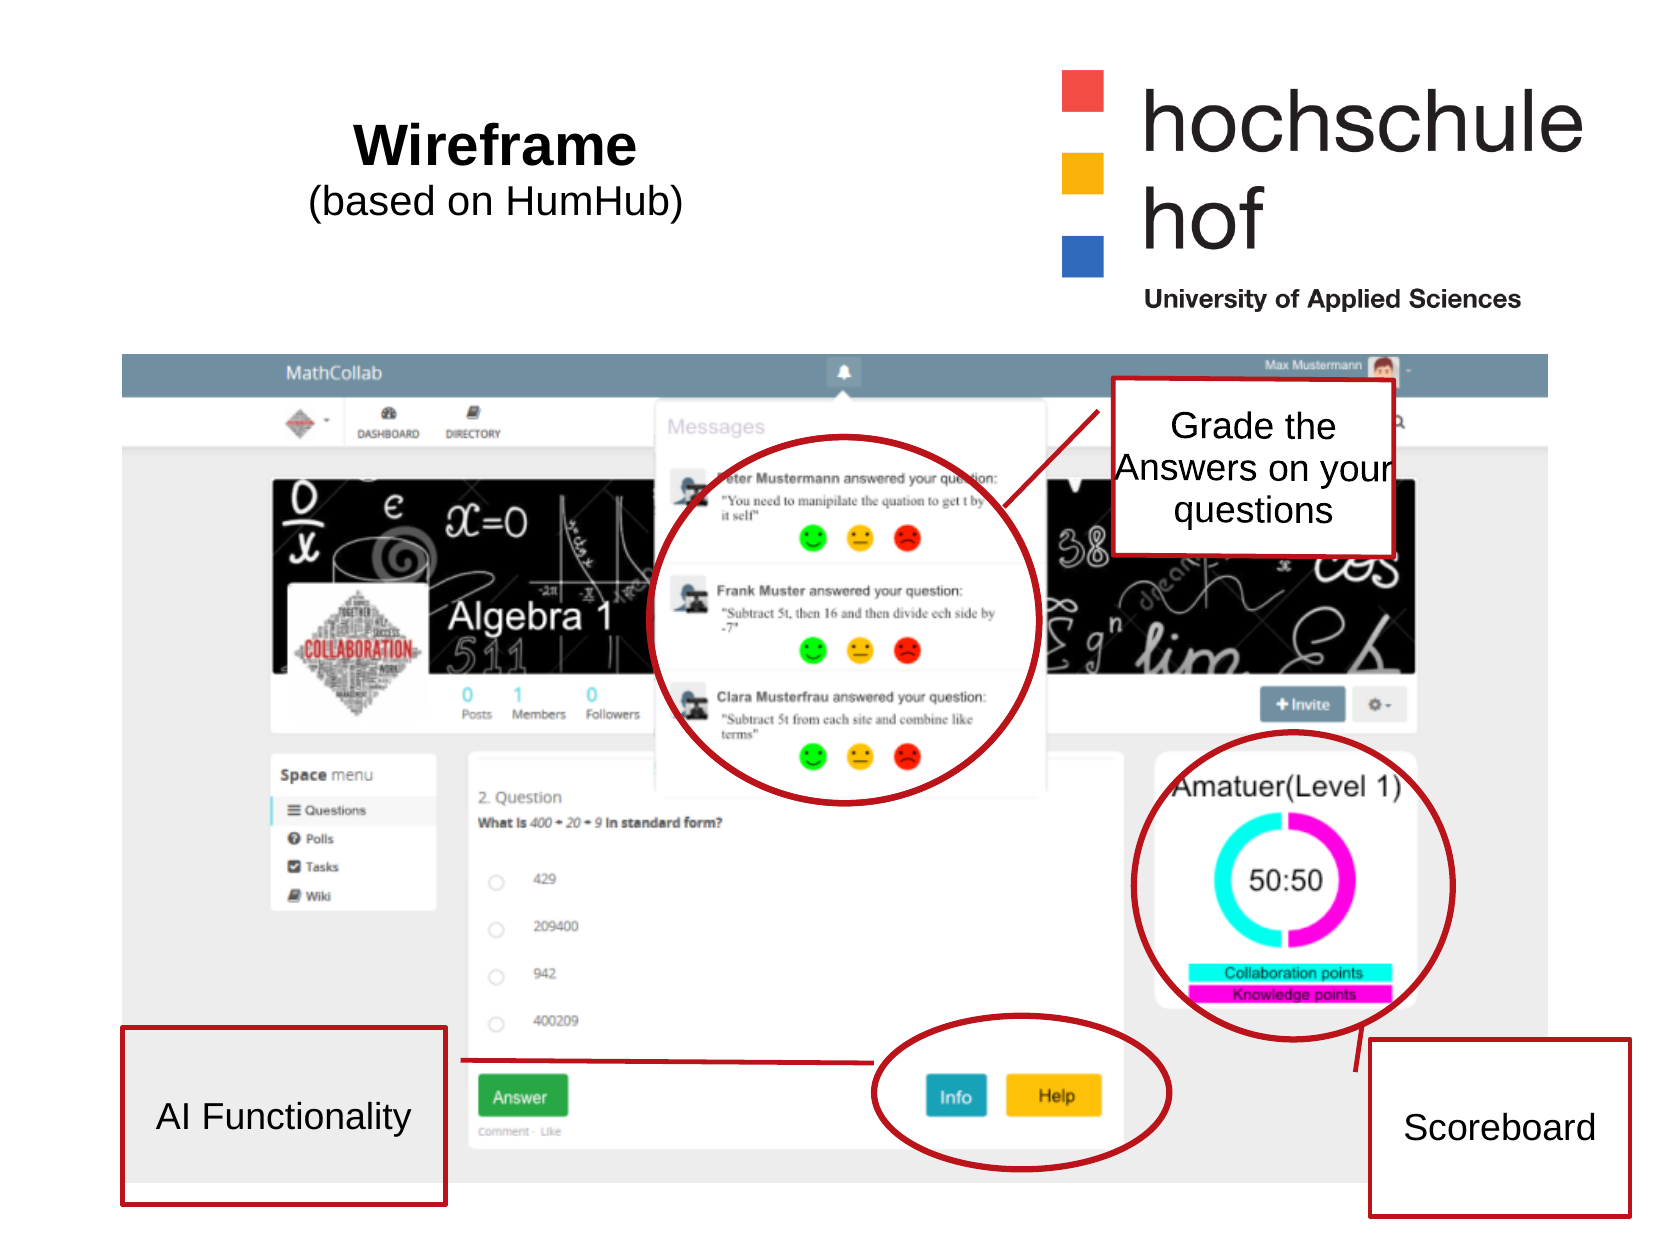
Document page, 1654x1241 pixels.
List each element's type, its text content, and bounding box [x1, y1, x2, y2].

picture [122, 354, 1548, 1183]
text_box AI Functionality [122, 1028, 446, 1205]
picture [1062, 70, 1582, 312]
title Wireframe (based on HumHub) [94, 41, 898, 296]
text_box Scoreboard [1370, 1039, 1630, 1216]
text_box Grade the Answers on your questions [1113, 377, 1394, 558]
